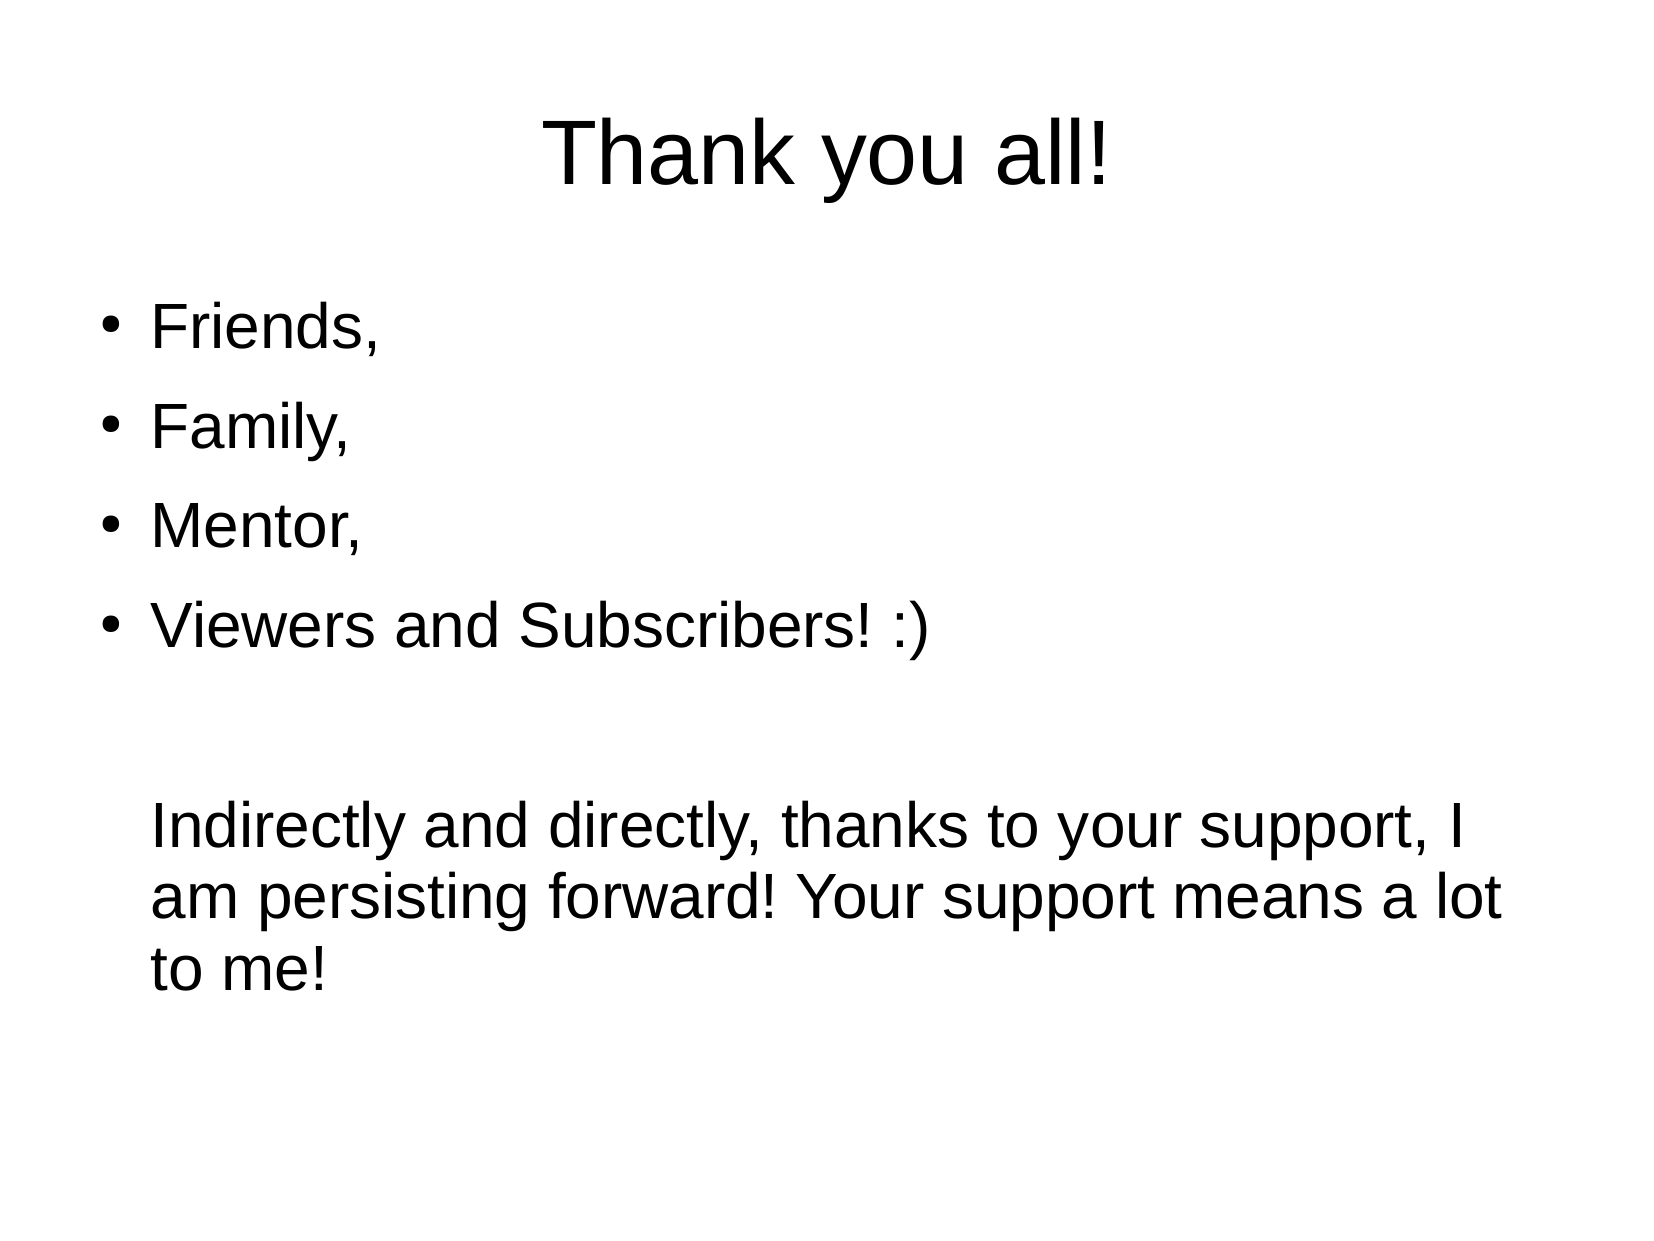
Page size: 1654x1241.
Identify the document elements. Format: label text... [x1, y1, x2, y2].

title Thank you all! [82, 49, 1571, 257]
list Friends, Family, Mentor, Viewers and Subscribers! :) Indirectly and directly, thanks to your support, I am persisting forward! Your support means a lot to me! [82, 290, 1571, 1010]
